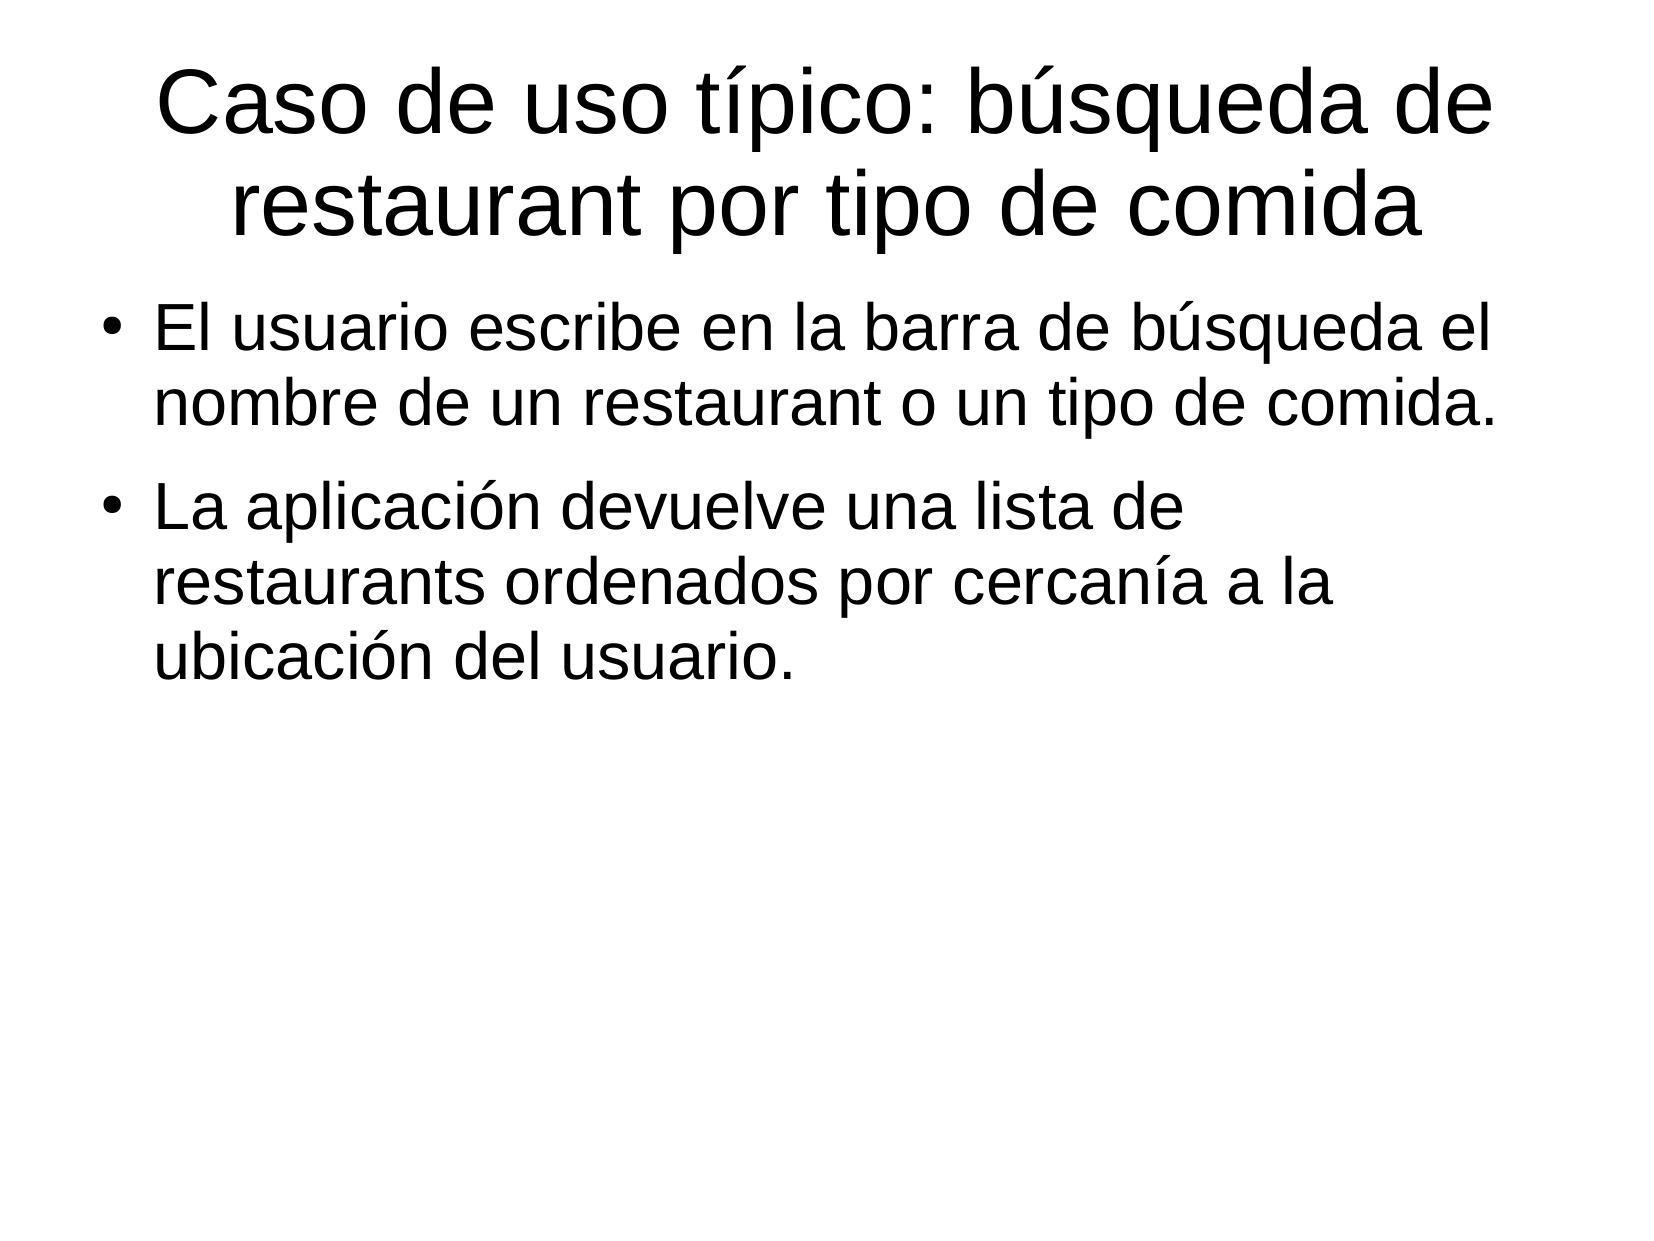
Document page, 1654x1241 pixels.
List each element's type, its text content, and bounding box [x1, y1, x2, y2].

title Caso de uso típico: búsqueda de restaurant por tipo de comida [82, 49, 1571, 257]
list El usuario escribe en la barra de búsqueda el nombre de un restaurant o un tipo de comida. La aplicación devuelve una lista de restaurants ordenados por cercanía a la ubicación del usuario. [82, 290, 1538, 1010]
